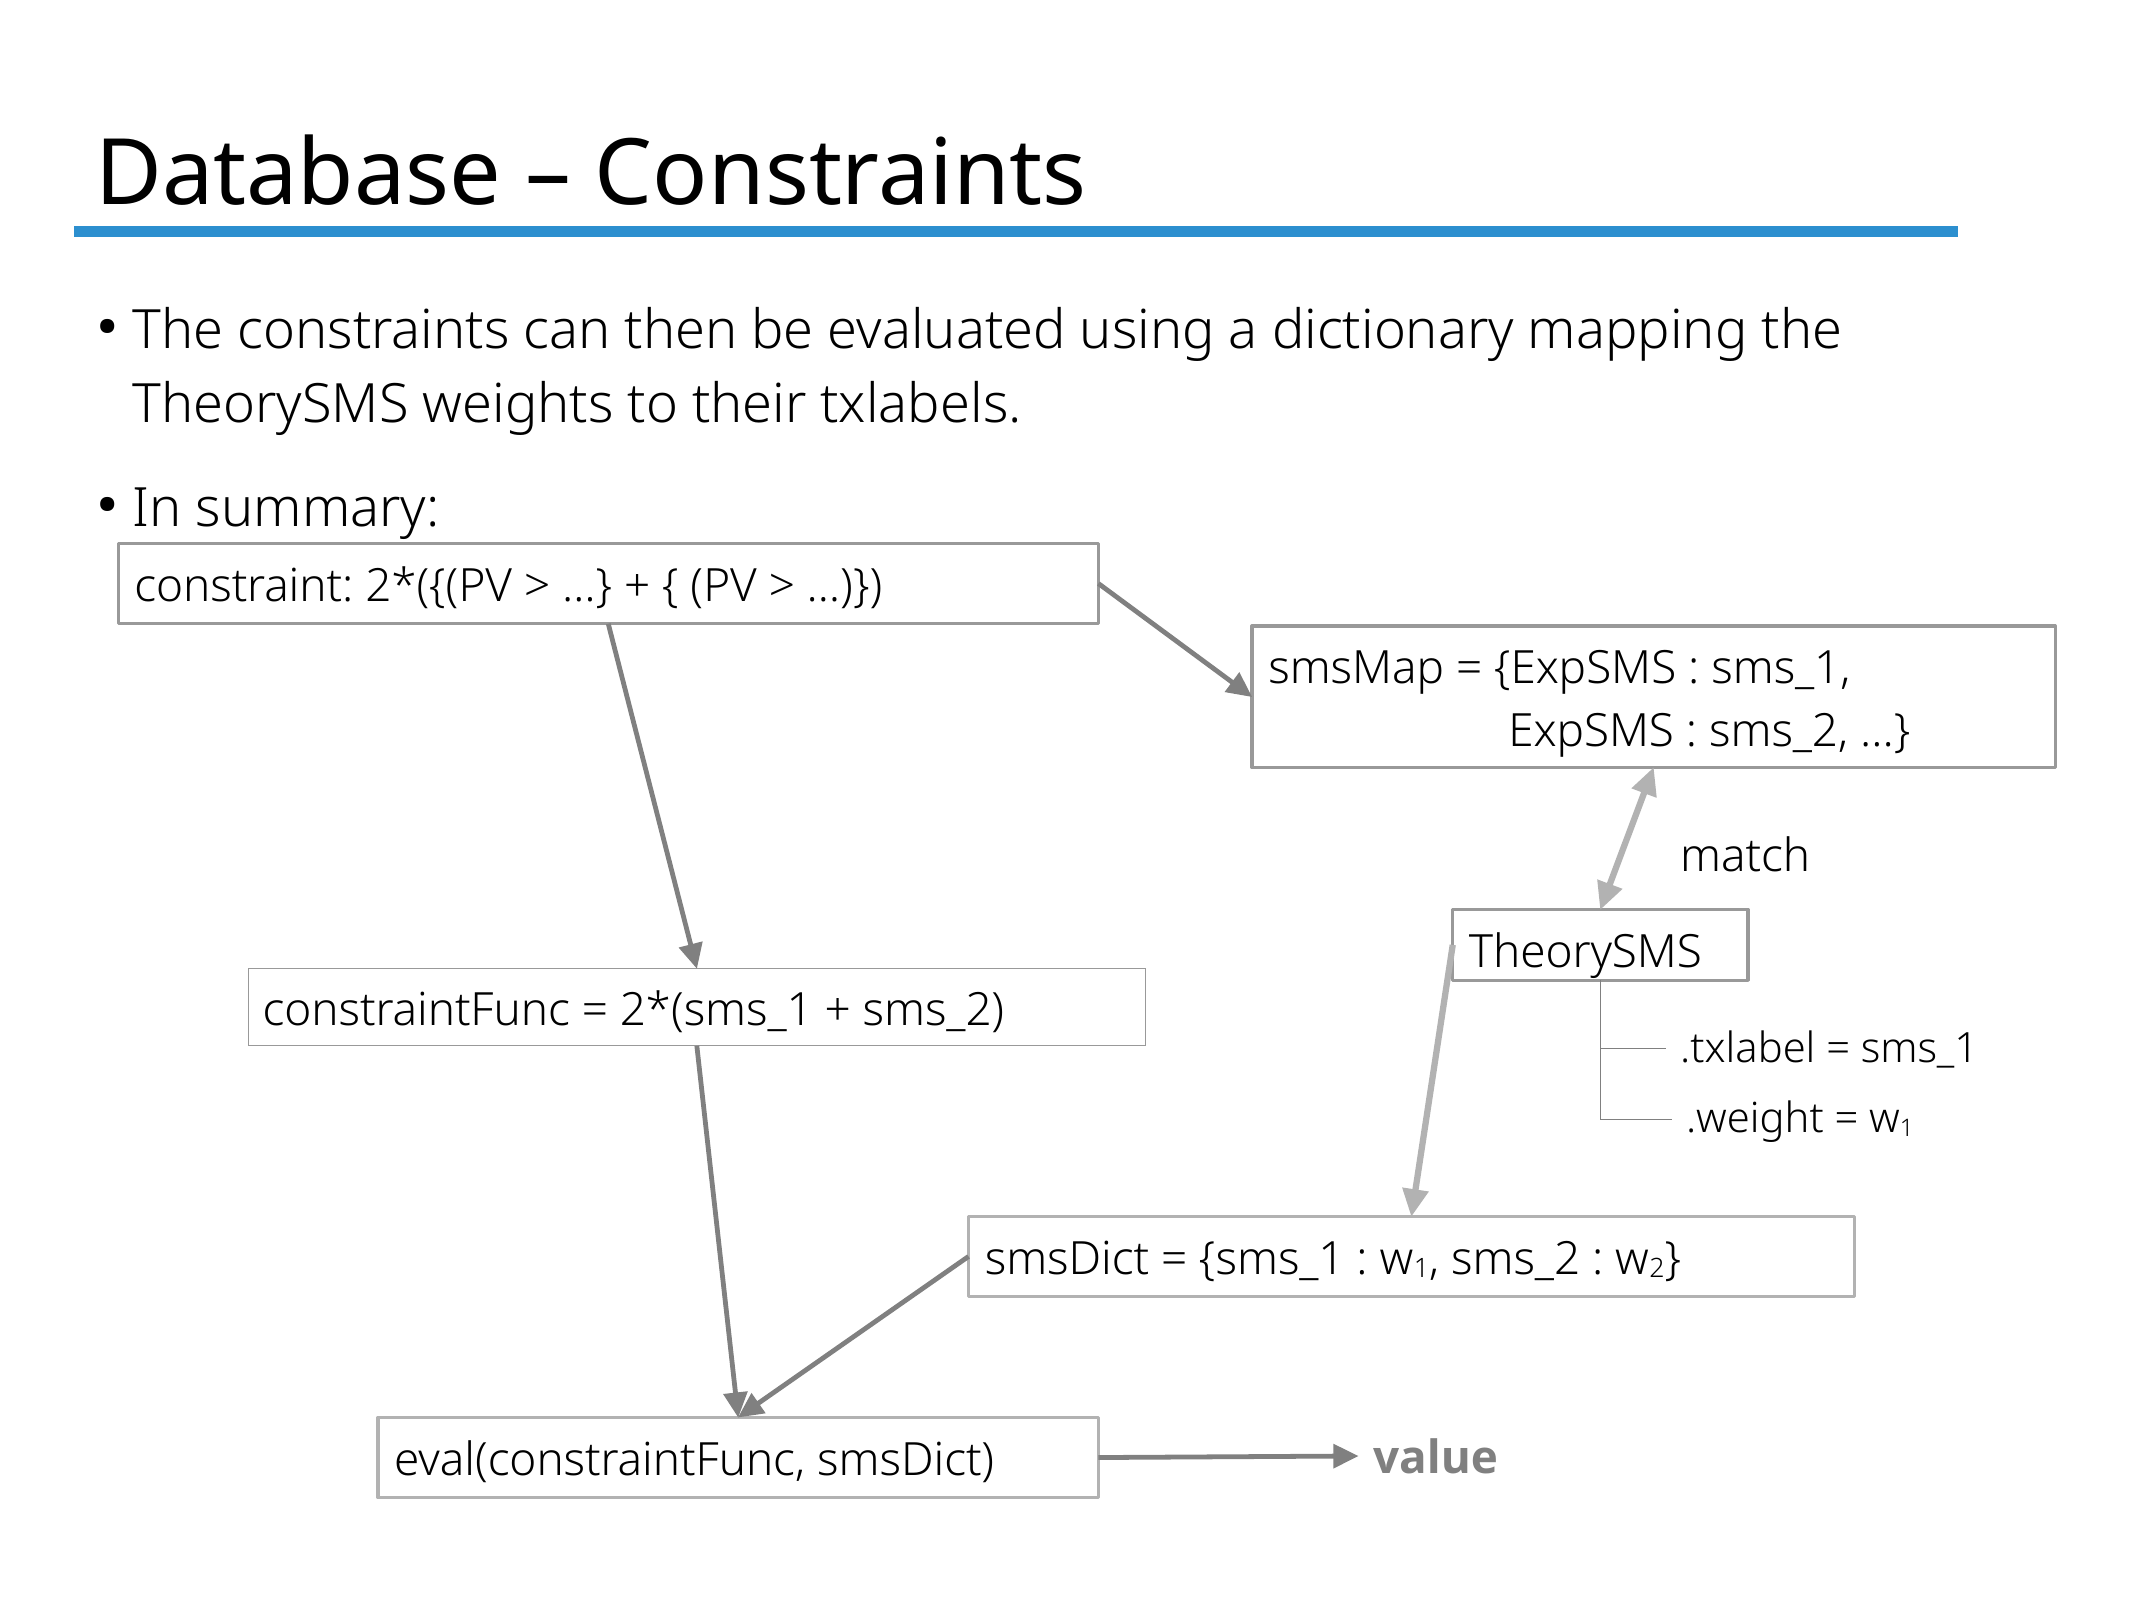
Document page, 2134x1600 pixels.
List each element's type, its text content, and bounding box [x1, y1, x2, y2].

text_box .weight = w1 [1671, 1080, 2085, 1158]
text_box The constraints can then be evaluated using a dictionary mapping the TheorySMS weights to their txlabels. In summary: [82, 283, 2032, 517]
text_box value [1358, 1417, 1536, 1486]
text_box Database – Constraints [71, 89, 1112, 247]
text_box TheorySMS [1452, 909, 1749, 981]
text_box eval(constraintFunc, smsDict) [377, 1417, 1099, 1489]
text_box constraint: 2*({(PV > …} + { (PV > …)}) [118, 543, 1099, 618]
text_box smsDict = {sms_1 : w1, sms_2 : w2} [968, 1216, 1855, 1288]
text_box smsMap = {ExpSMS : sms_1, ExpSMS : sms_2, ...} [1251, 625, 2056, 768]
text_box .txlabel = sms_1 [1665, 1009, 2079, 1087]
text_box constraintFunc = 2*(sms_1 + sms_2) [248, 968, 1146, 1040]
text_box match [1665, 814, 1878, 898]
